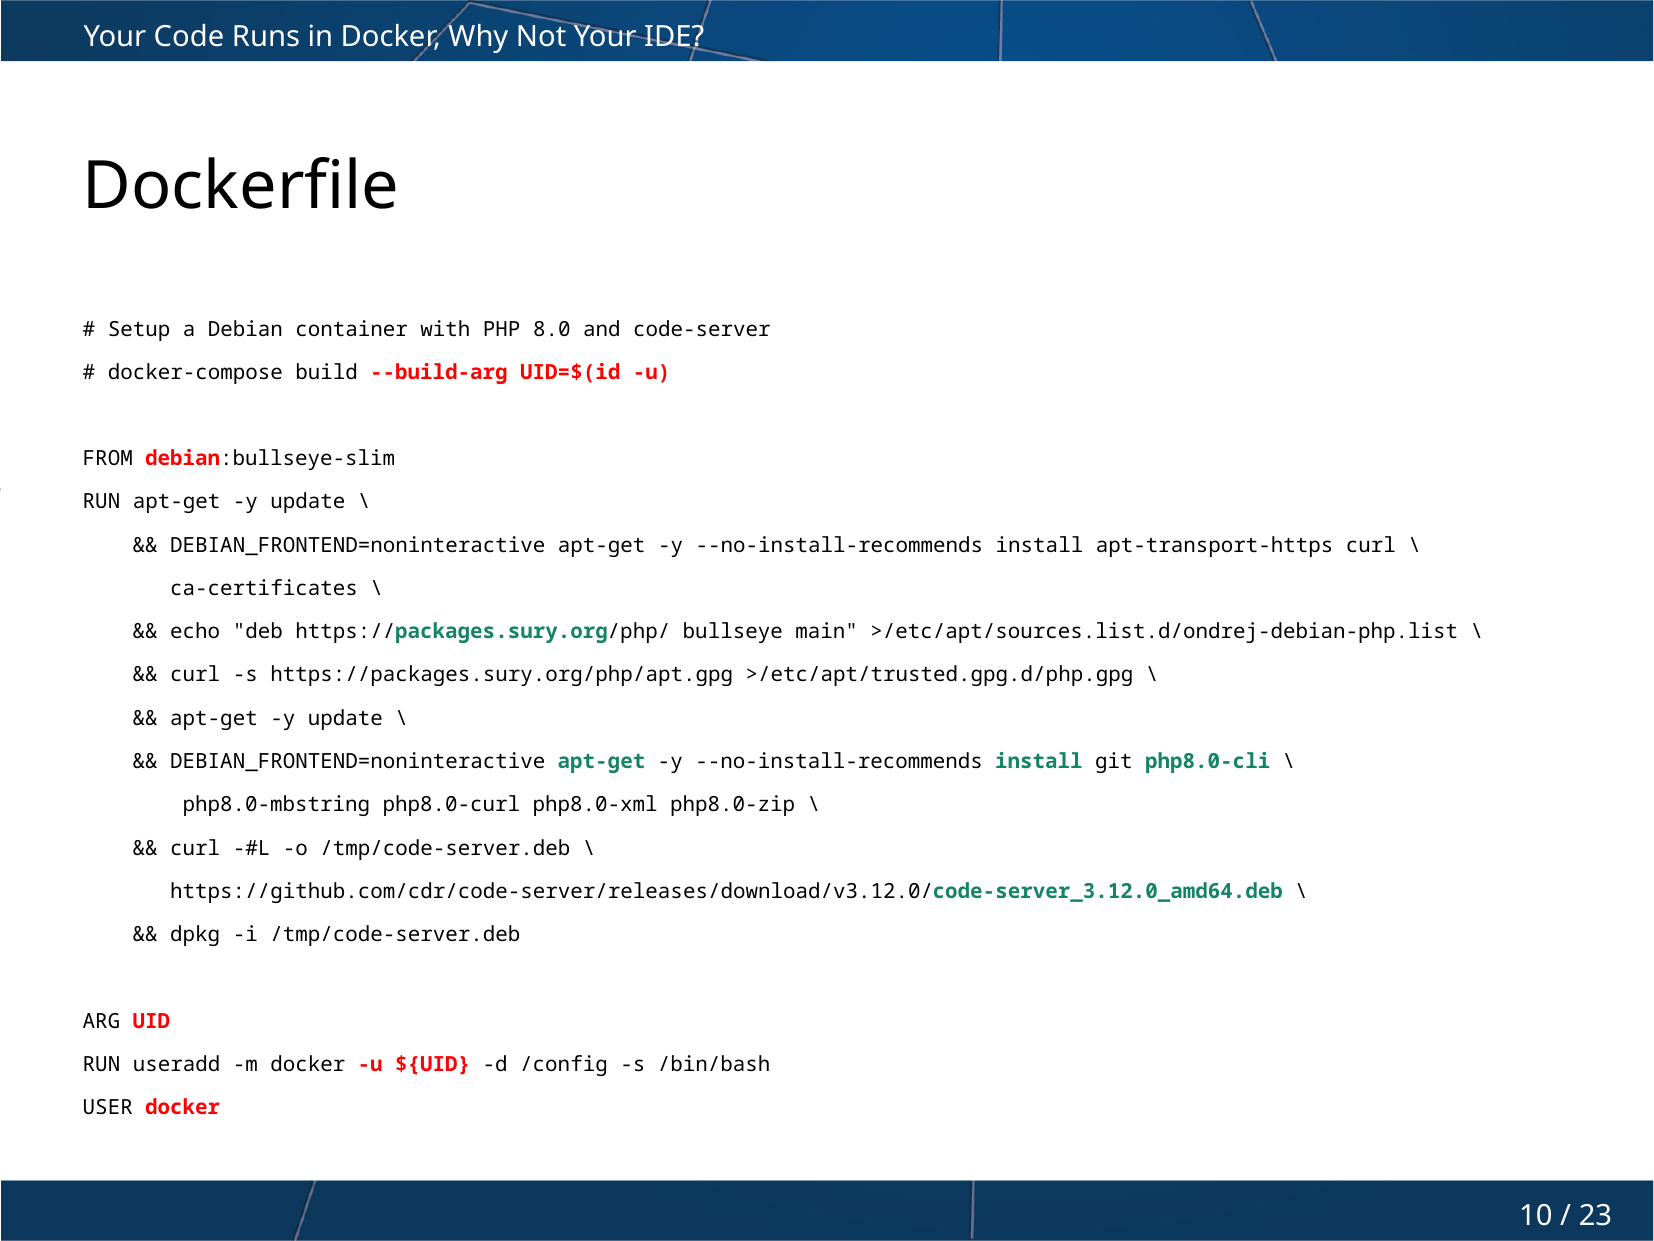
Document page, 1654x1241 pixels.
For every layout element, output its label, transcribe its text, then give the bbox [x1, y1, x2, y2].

title Dockerfile [82, 86, 1571, 279]
list # Setup a Debian container with PHP 8.0 and code-server # docker-compose build --build-arg UID=$(id -u) FROM debian:bullseye-slim RUN apt-get -y update \ && DEBIAN_FRONTEND=noninteractive apt-get -y --no-install-recommends install apt-transport-https curl \ ca-certificates \ && echo "deb https://packages.sury.org/php/ bullseye main" >/etc/apt/sources.list.d/ondrej-debian-php.list \ && curl -s https://packages.sury.org/php/apt.gpg >/etc/apt/trusted.gpg.d/php.gpg \ && apt-get -y update \ && DEBIAN_FRONTEND=noninteractive apt-get -y --no-install-recommends install git php8.0-cli \ php8.0-mbstring php8.0-curl php8.0-xml php8.0-zip \ && curl -#L -o /tmp/code-server.deb \ https://github.com/cdr/code-server/releases/download/v3.12.0/code-server_3.12.0_amd64.deb \ && dpkg -i /tmp/code-server.deb ARG UID RUN useradd -m docker -u ${UID} -d /config -s /bin/bash USER docker [82, 313, 1571, 1124]
picture [0, 0, 1654, 1241]
